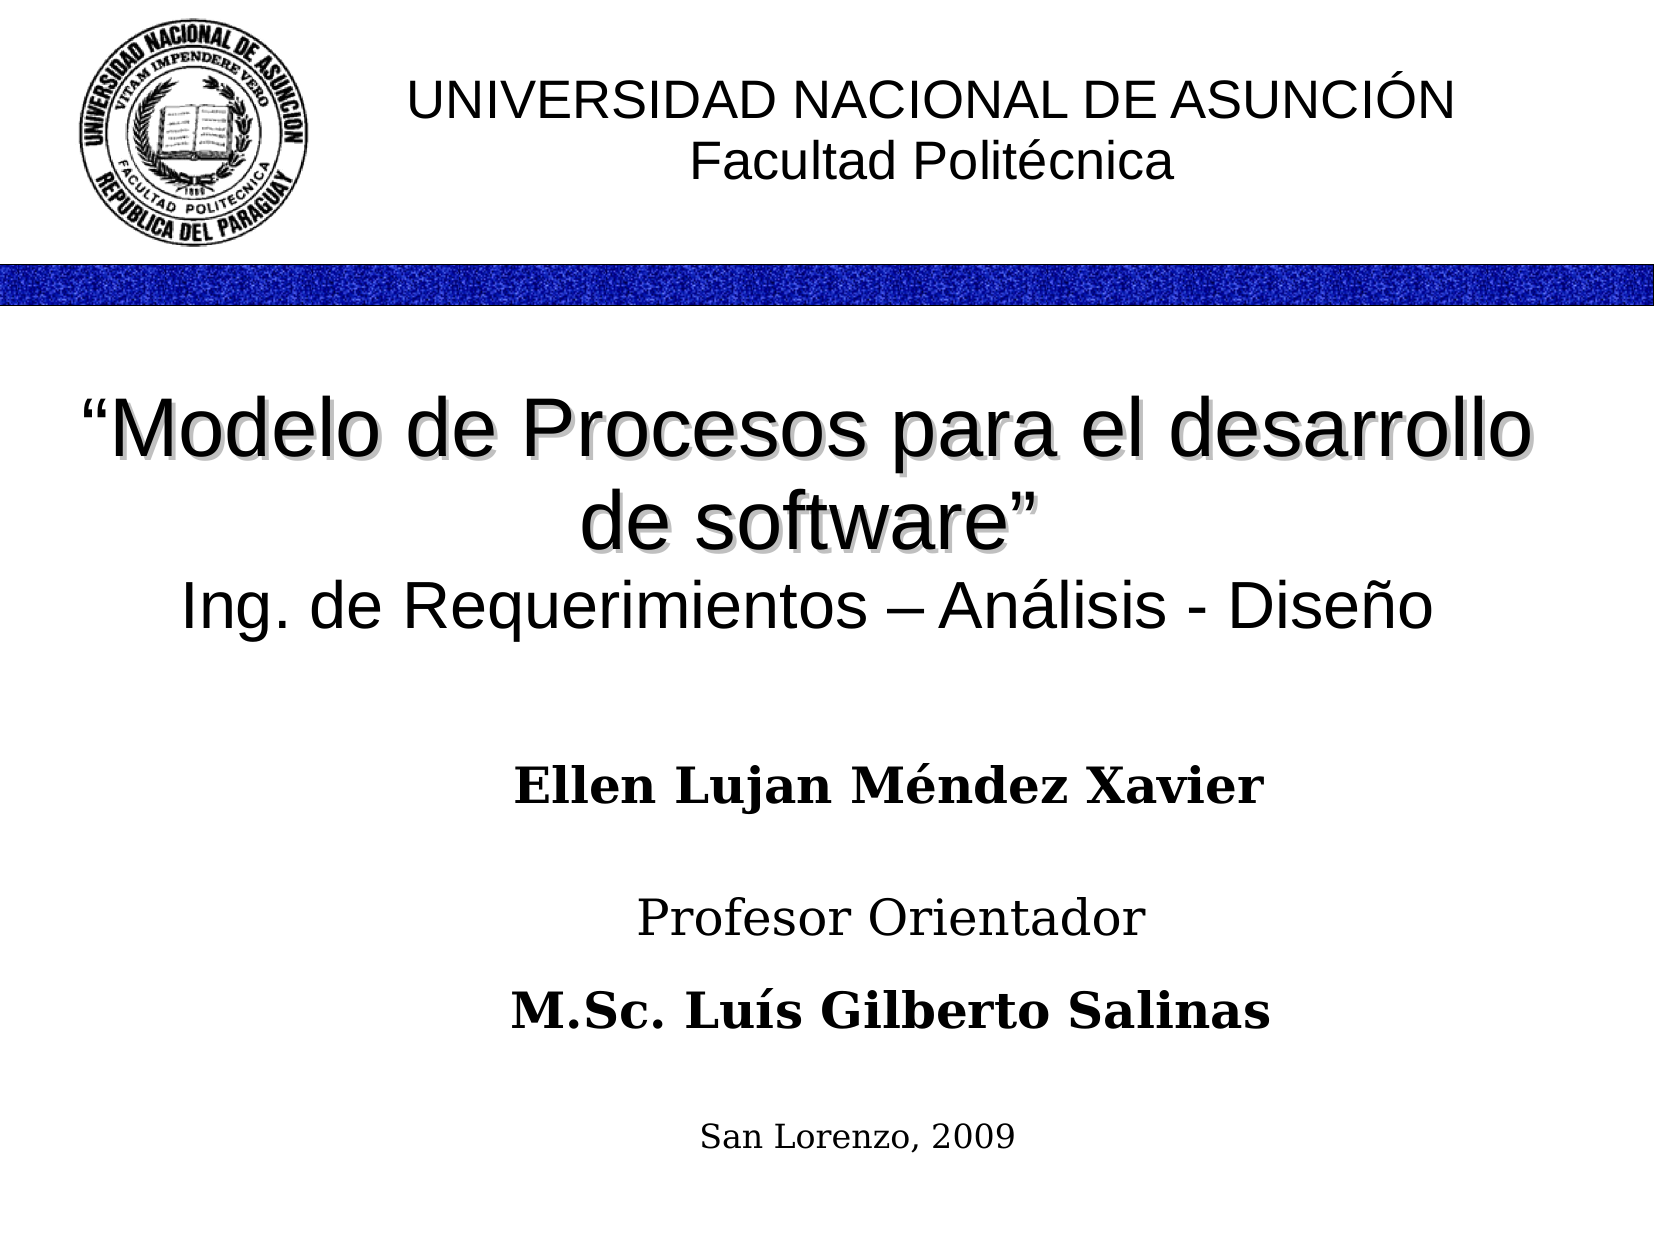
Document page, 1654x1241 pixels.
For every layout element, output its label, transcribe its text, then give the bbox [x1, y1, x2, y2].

picture [70, 8, 317, 256]
text_box Ellen Lujan Méndez Xavier [481, 749, 1279, 858]
text_box “Modelo de Procesos para el desarrollo de software” Ing. de Requerimientos – Análisis - Diseño [82, 409, 1535, 651]
text_box Profesor Orientador M.Sc. Luís Gilberto Salinas [495, 881, 1287, 1048]
picture [0, 265, 1653, 305]
text_box UNIVERSIDAD NACIONAL DE ASUNCIÓN Facultad Politécnica [370, 25, 1495, 199]
text_box San Lorenzo, 2009 [684, 1110, 1032, 1219]
